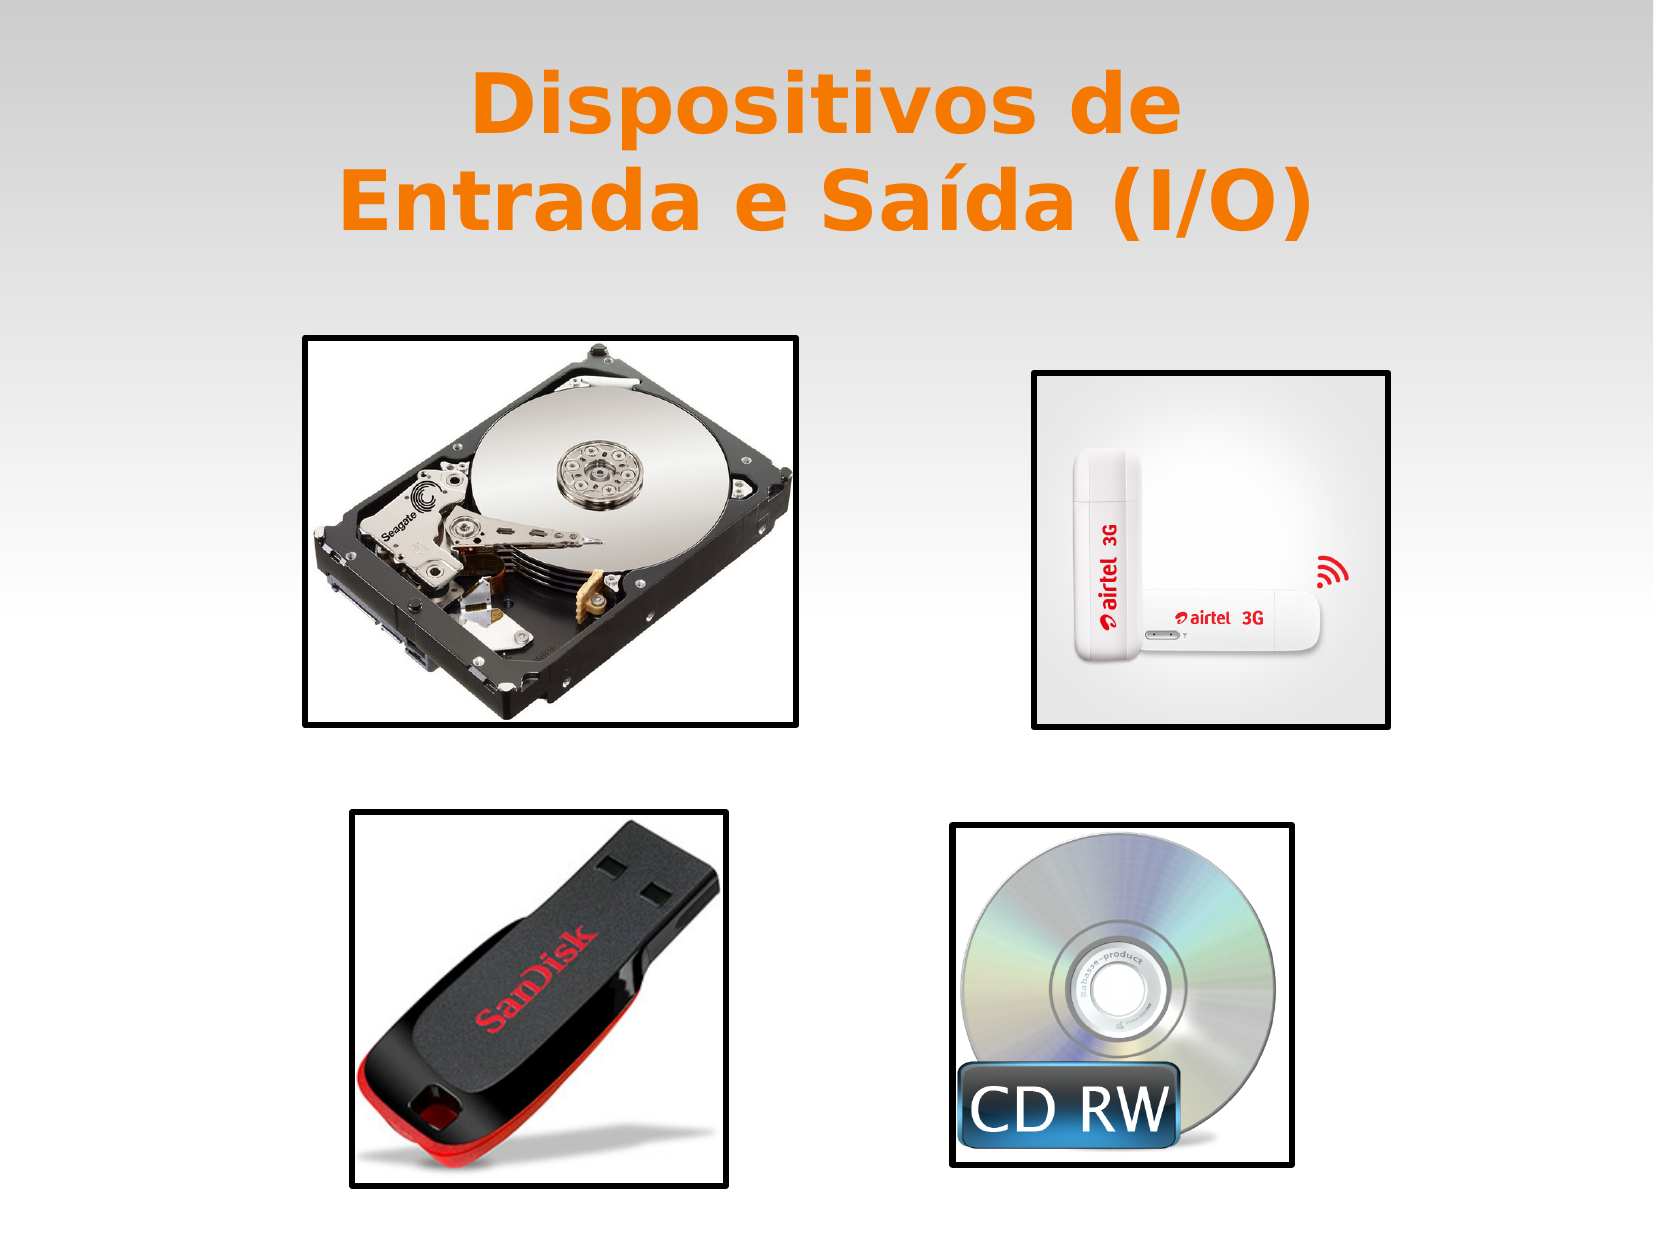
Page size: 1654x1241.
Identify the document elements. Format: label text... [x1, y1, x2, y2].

title Dispositivos de Entrada e Saída (I/O) [82, 49, 1571, 257]
picture [355, 815, 723, 1183]
picture [308, 340, 794, 723]
picture [955, 828, 1289, 1162]
picture [1037, 375, 1386, 725]
